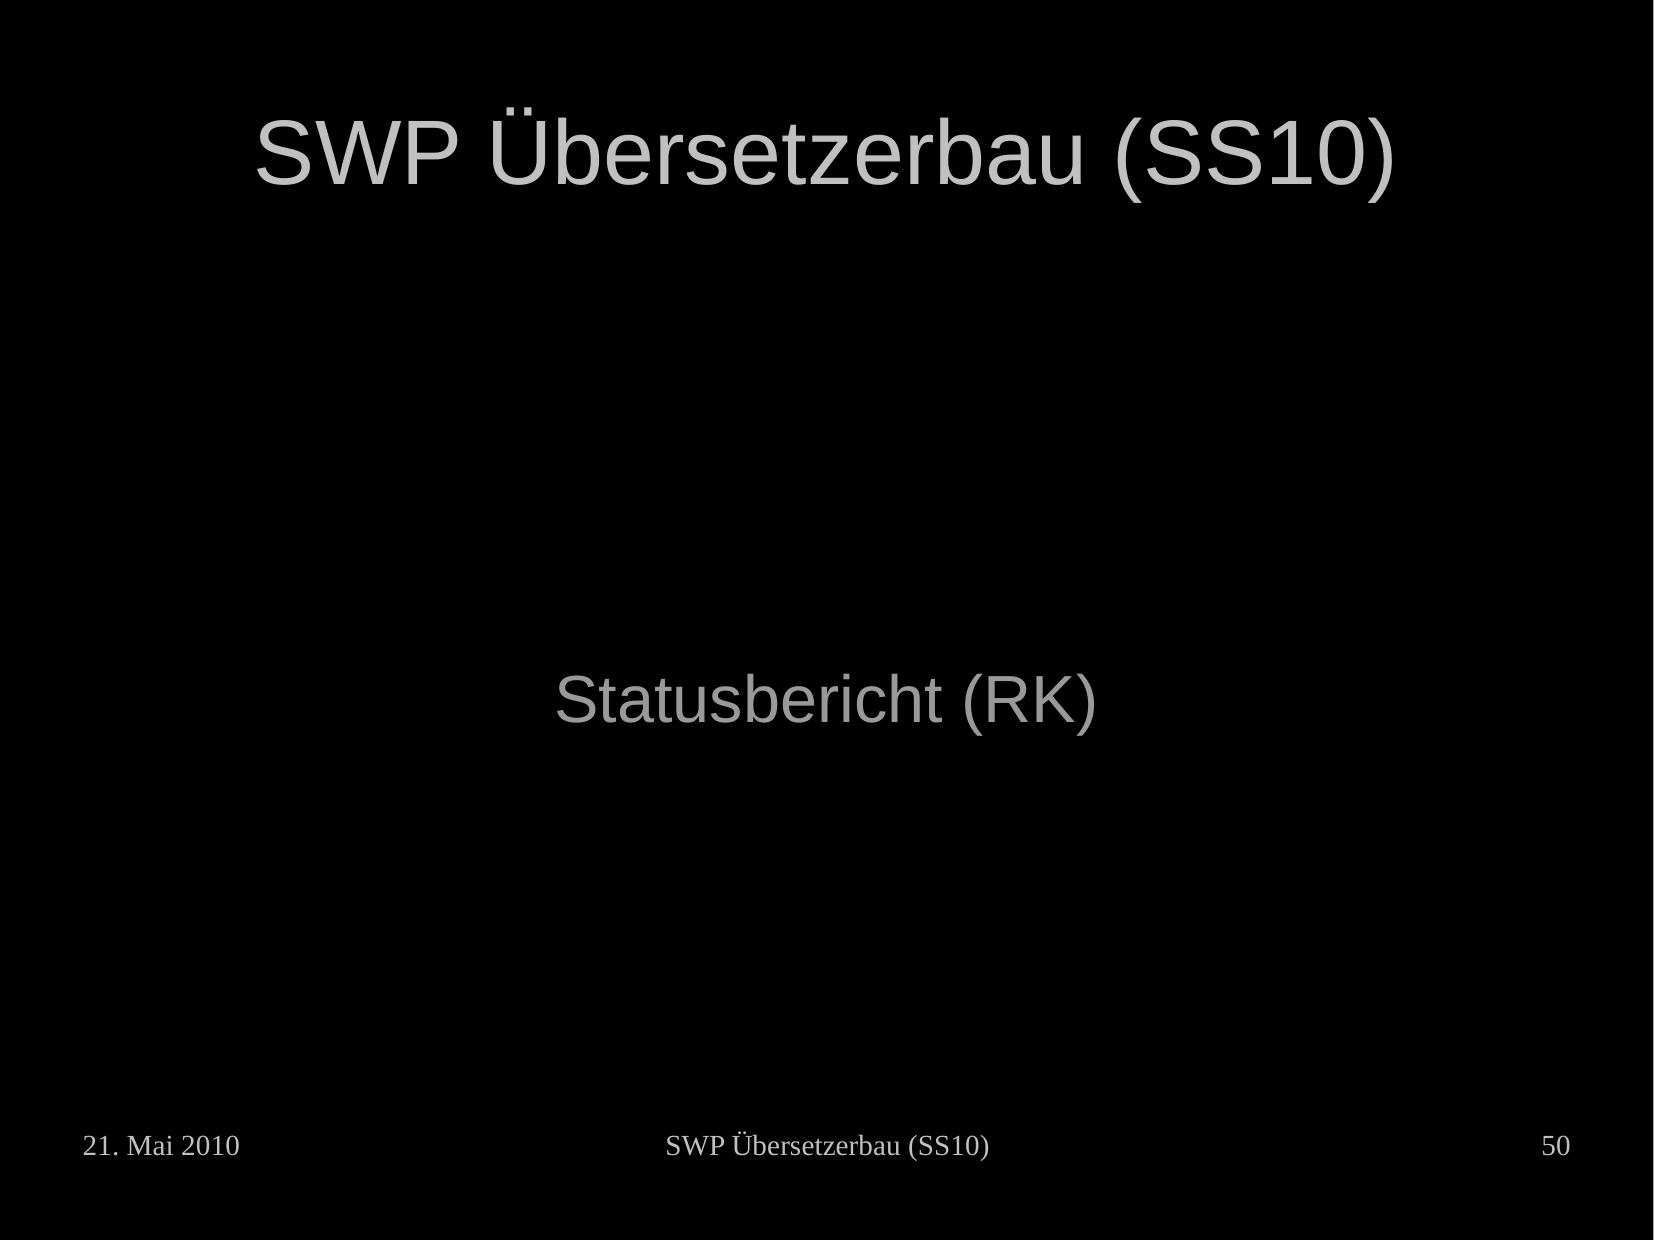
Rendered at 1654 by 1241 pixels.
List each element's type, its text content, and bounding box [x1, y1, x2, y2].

subtitle Statusbericht (RK) [82, 290, 1571, 1109]
title SWP Übersetzerbau (SS10) [82, 56, 1571, 250]
